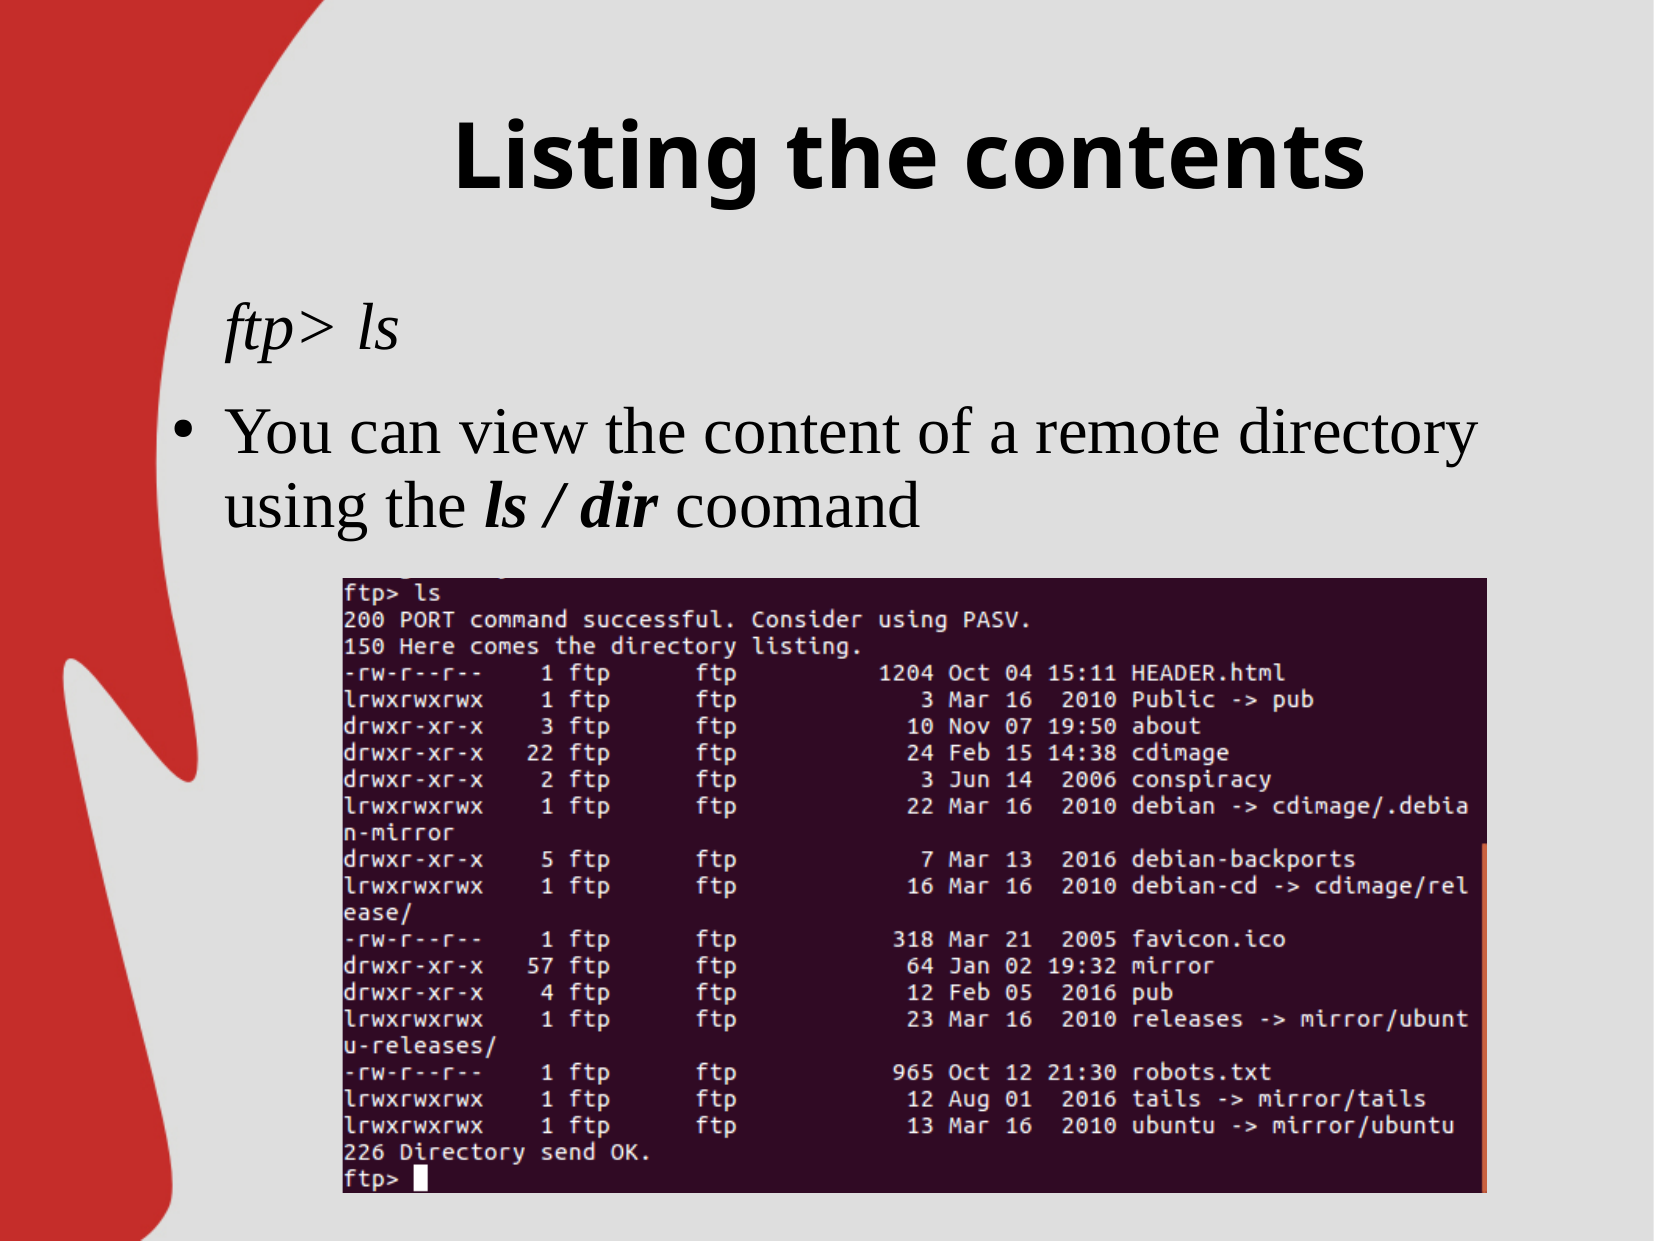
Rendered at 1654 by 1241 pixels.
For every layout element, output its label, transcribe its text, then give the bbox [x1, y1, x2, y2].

list ftp> ls You can view the content of a remote directory using the ls / dir coomand [153, 290, 1642, 1010]
title Listing the contents [165, 49, 1654, 257]
picture [0, 0, 1654, 1241]
